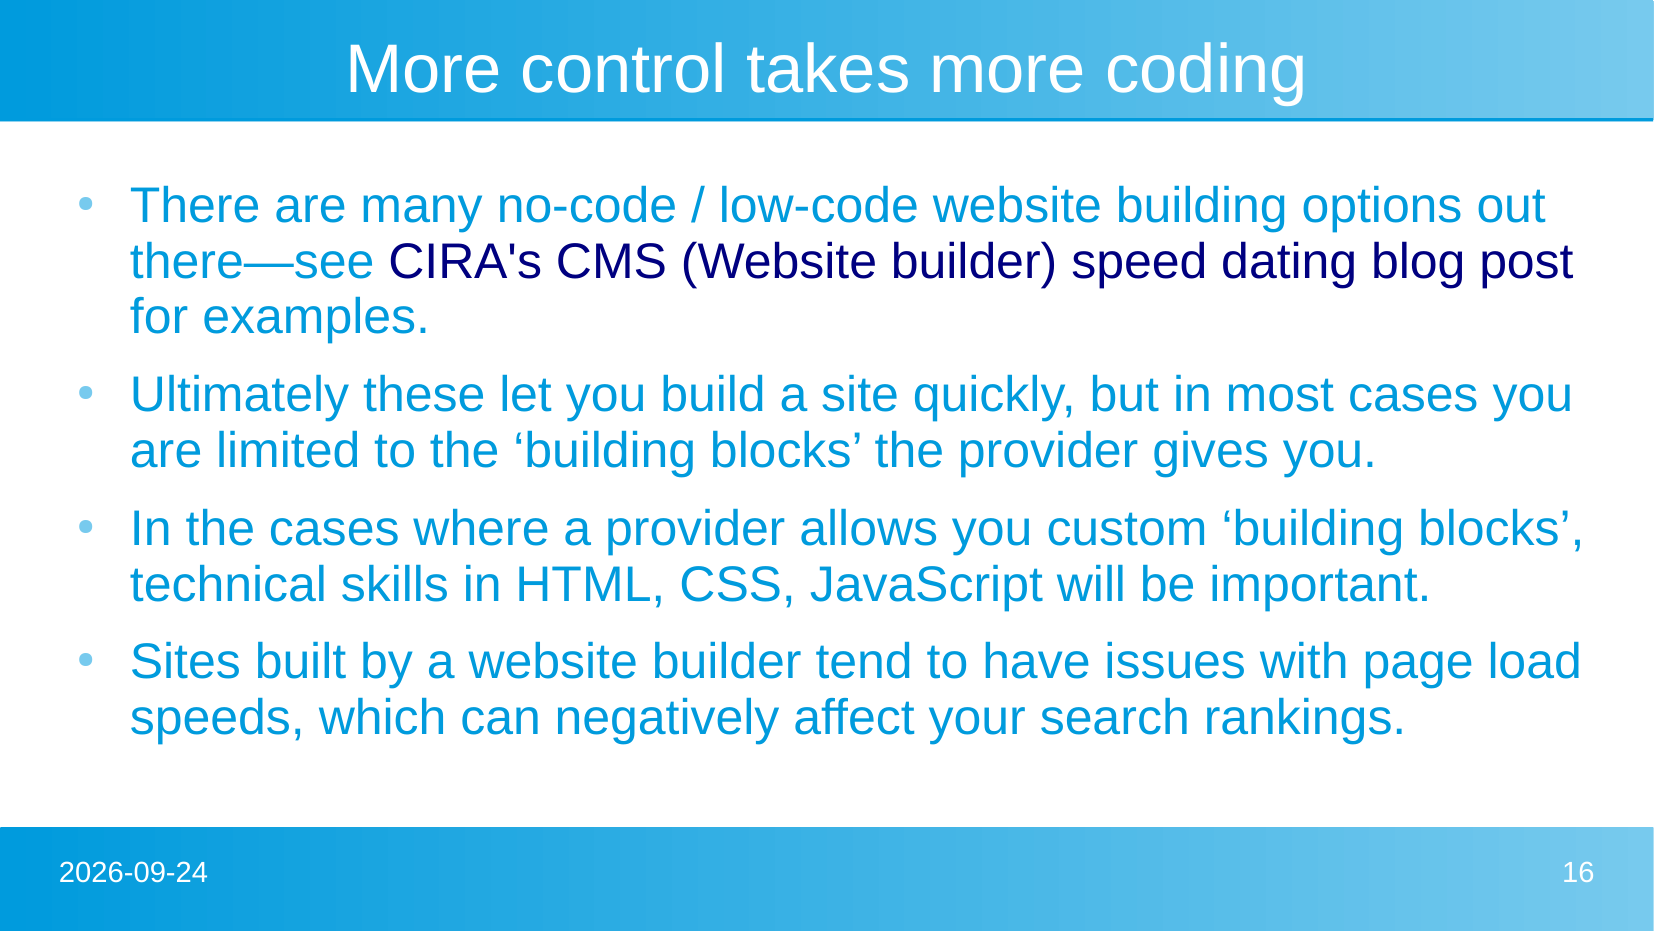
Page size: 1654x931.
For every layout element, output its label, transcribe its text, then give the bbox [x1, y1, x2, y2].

list There are many no-code / low-code website building options out there—see CIRA's CMS (Website builder) speed dating blog post for examples. Ultimately these let you build a site quickly, but in most cases you are limited to the ‘building blocks’ the provider gives you. In the cases where a provider allows you custom ‘building blocks’, technical skills in HTML, CSS, JavaScript will be important. Sites built by a website builder tend to have issues with page load speeds, which can negatively affect your search rankings. [59, 177, 1595, 768]
title More control takes more coding [59, 29, 1595, 108]
